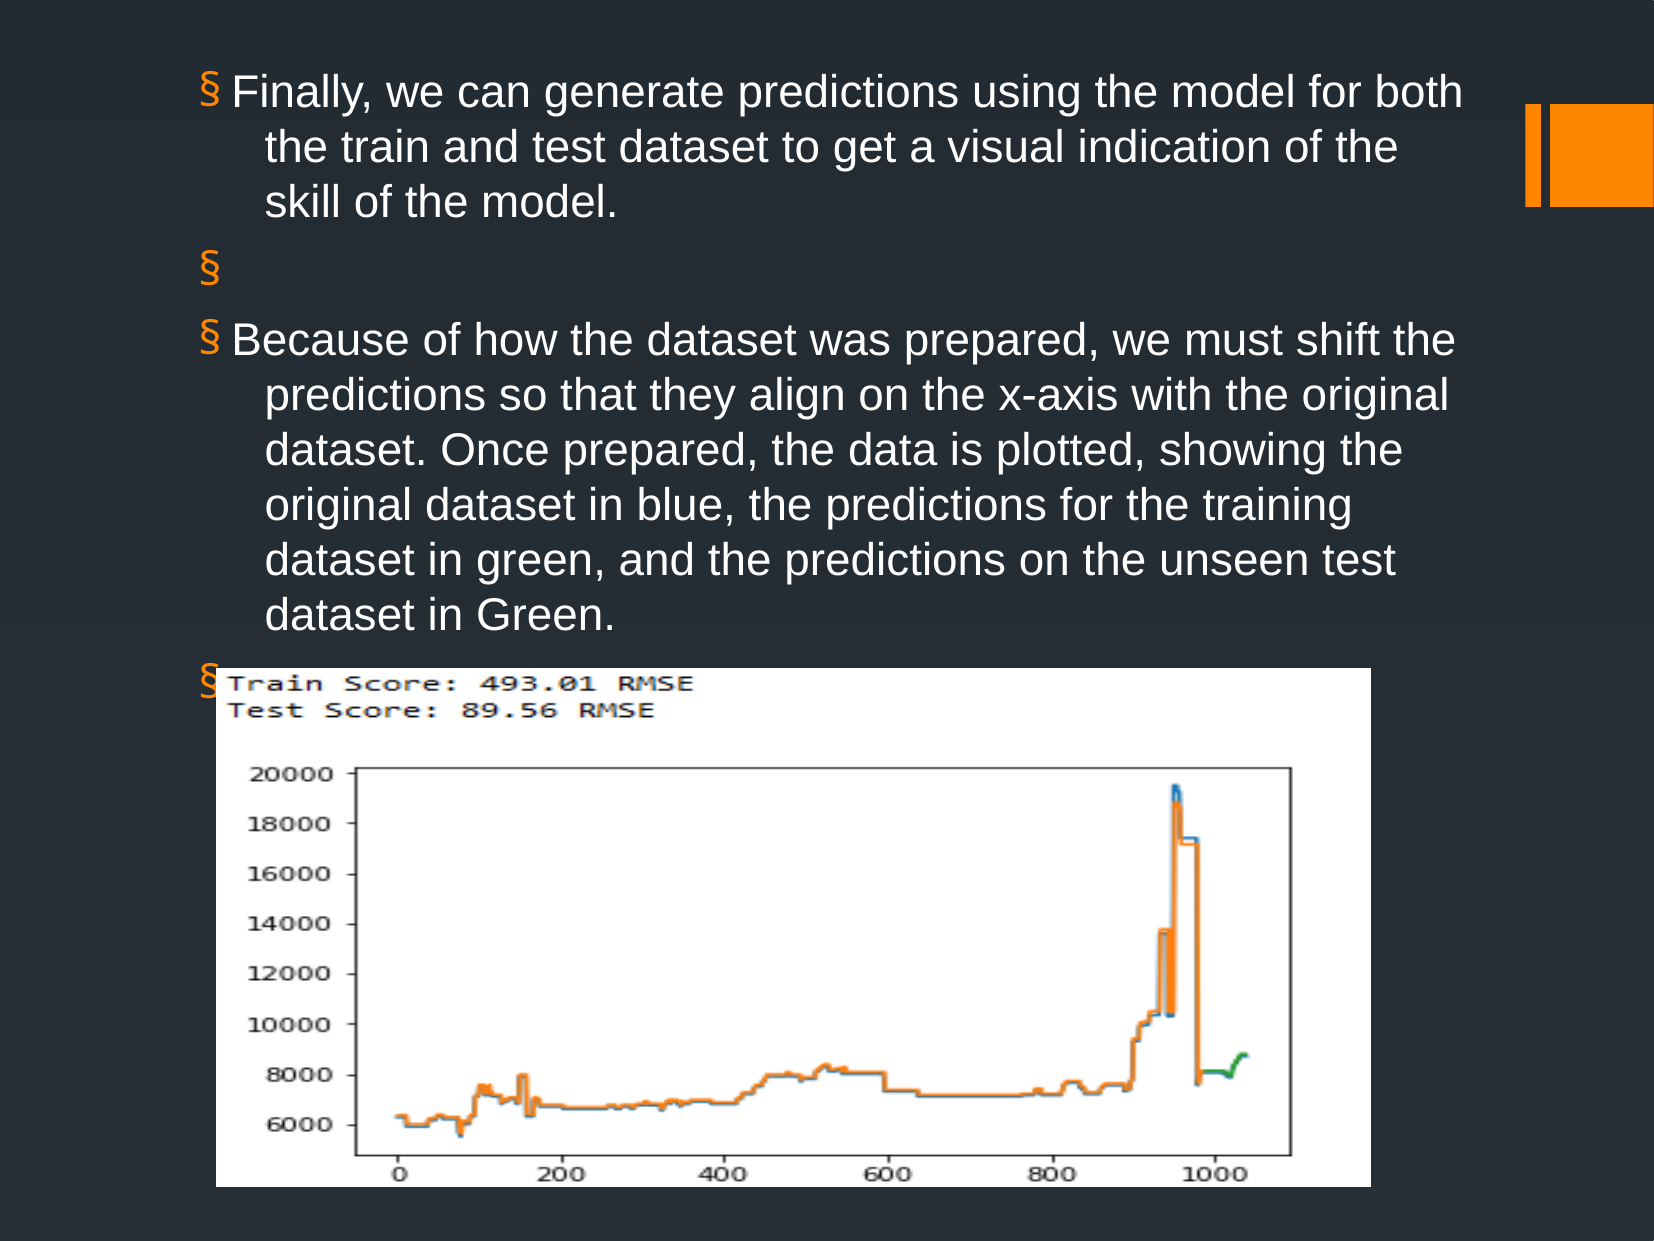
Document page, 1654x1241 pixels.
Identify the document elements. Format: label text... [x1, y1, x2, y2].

picture [216, 668, 1371, 1187]
list Finally, we can generate predictions using the model for both the train and test dataset to get a visual indication of the skill of the model. Because of how the dataset was prepared, we must shift the predictions so that they align on the x-axis with the original dataset. Once prepared, the data is plotted, showing the original dataset in blue, the predictions for the training dataset in green, and the predictions on the unseen test dataset in Green. [165, 53, 1489, 1141]
